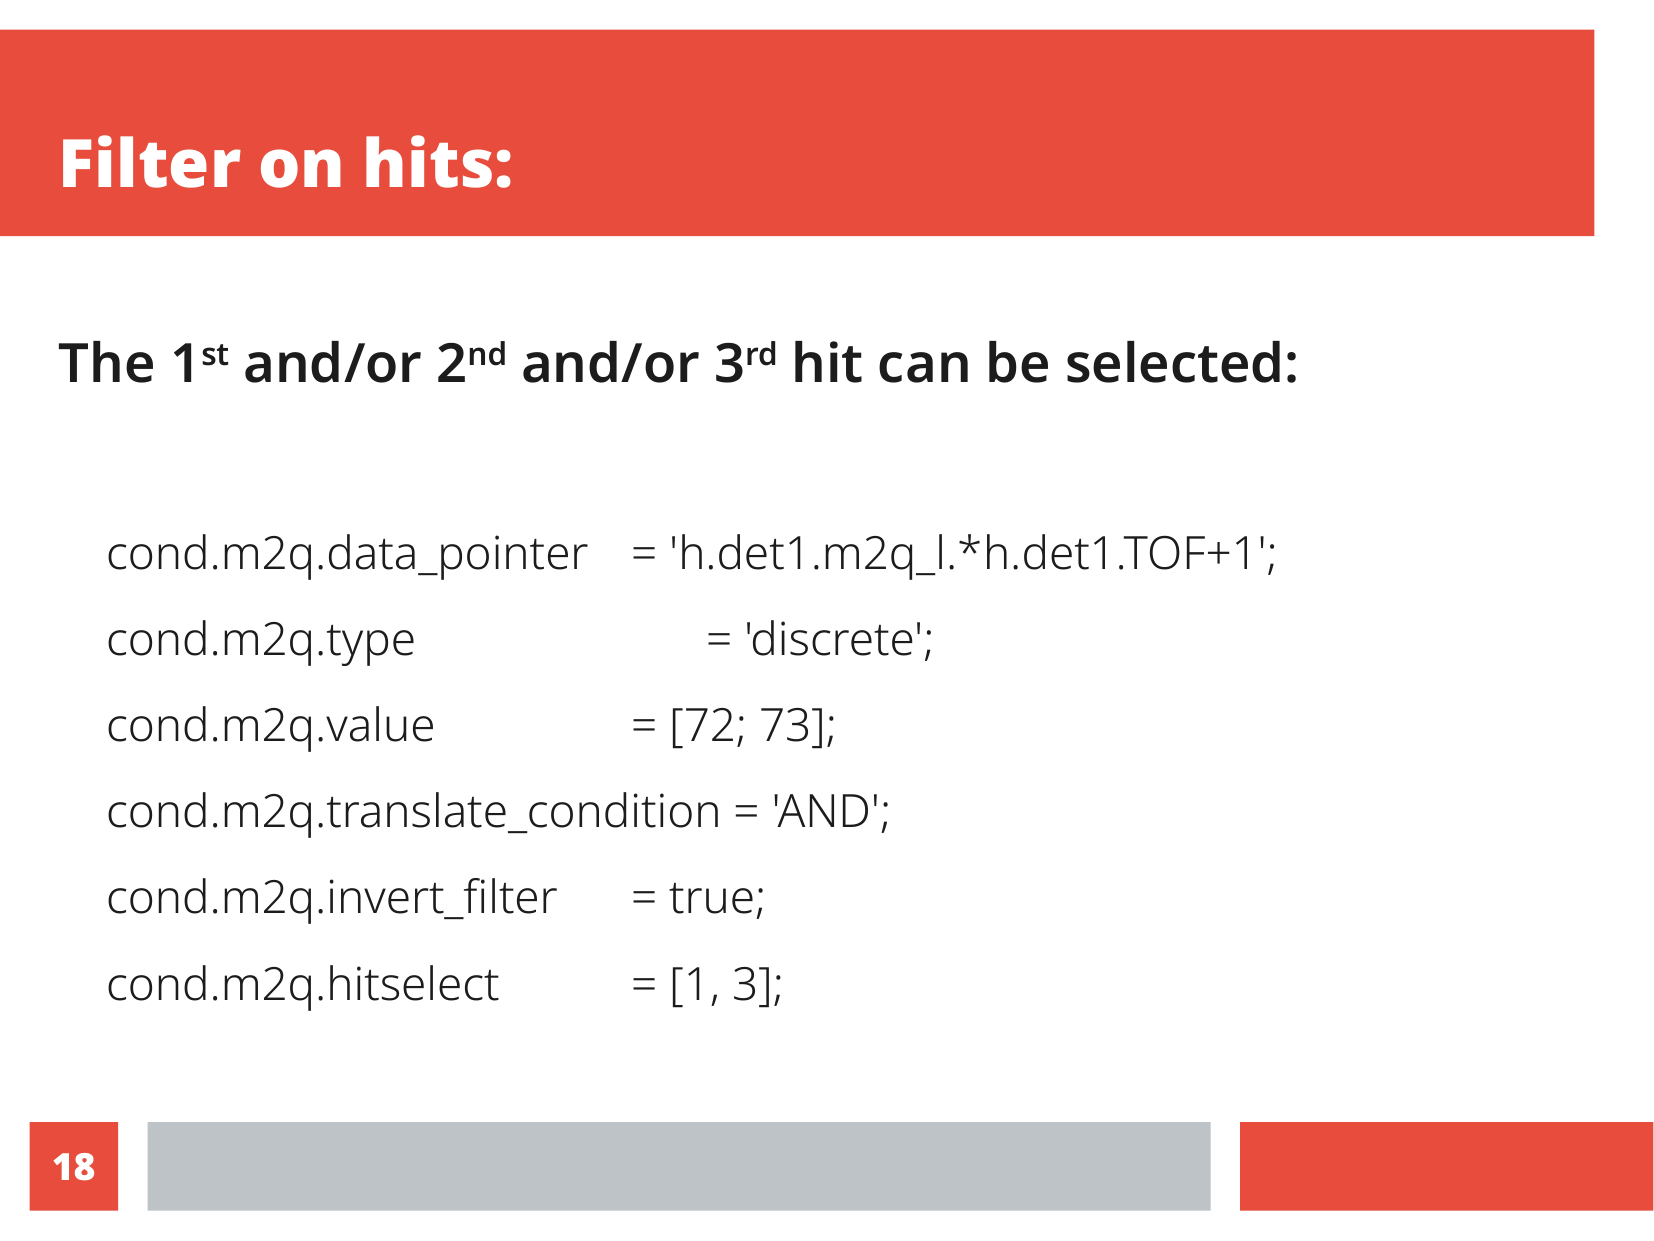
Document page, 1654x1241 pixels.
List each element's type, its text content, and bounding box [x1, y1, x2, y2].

title Filter on hits: [59, 59, 1595, 207]
list The 1st and/or 2nd and/or 3rd hit can be selected: cond.m2q.data_pointer = 'h.det1.m2q_l.*h.det1.TOF+1'; cond.m2q.type = 'discrete'; cond.m2q.value = [72; 73]; cond.m2q.translate_condition = 'AND'; cond.m2q.invert_filter = true; cond.m2q.hitselect = [1, 3]; [59, 324, 1565, 1093]
